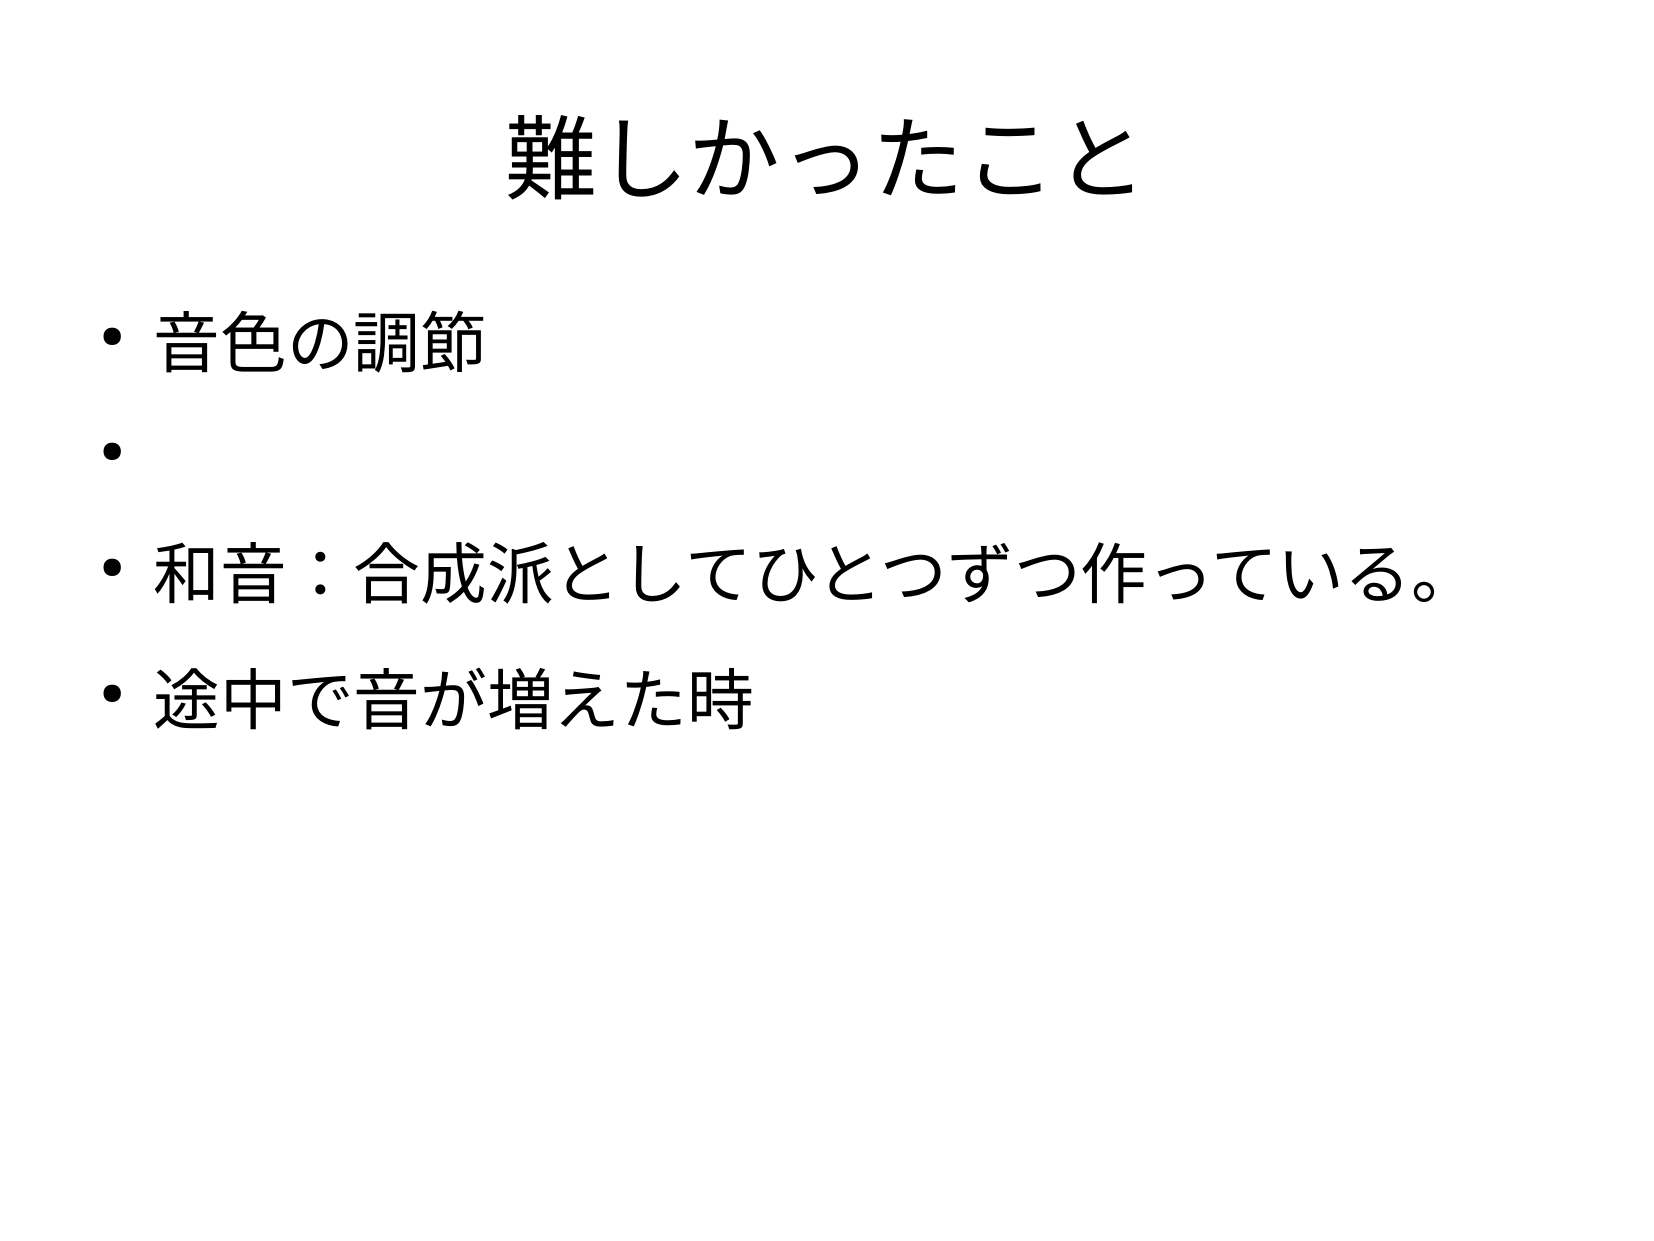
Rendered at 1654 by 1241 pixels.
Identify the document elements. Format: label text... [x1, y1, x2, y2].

list 音色の調節 和音：合成派としてひとつずつ作っている。 途中で音が増えた時 [82, 290, 1571, 1010]
title 難しかったこと [82, 49, 1571, 257]
